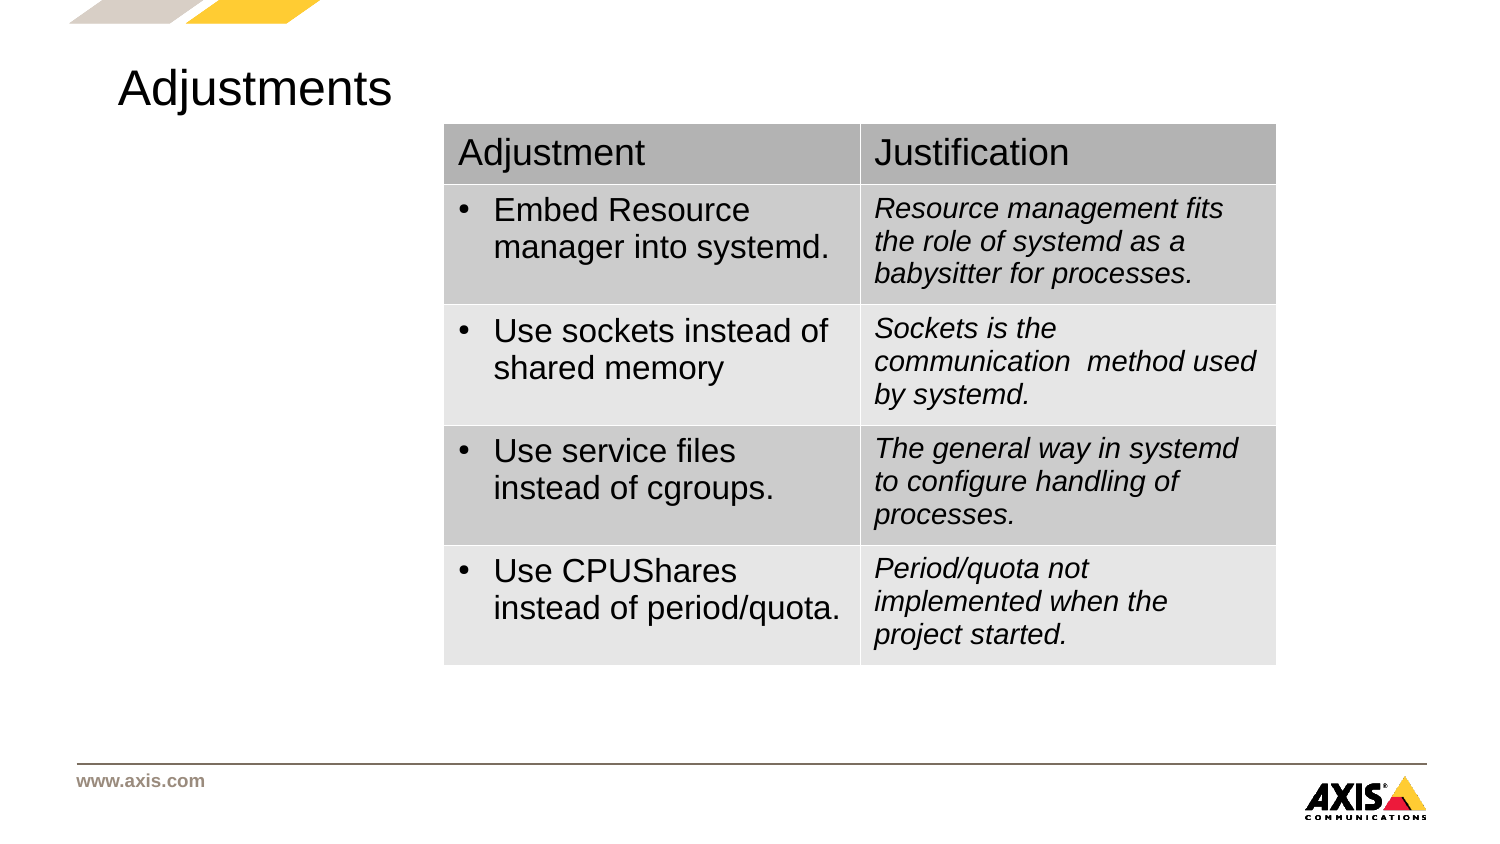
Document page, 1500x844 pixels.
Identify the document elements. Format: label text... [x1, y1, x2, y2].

table_cell Sockets is the communication method used by systemd. [861, 305, 1276, 425]
table_cell The general way in systemd to configure handling of processes. [861, 426, 1276, 545]
table_cell Embed Resource manager into systemd. [444, 185, 860, 304]
table_cell Resource management fits the role of systemd as a babysitter for processes. [861, 185, 1276, 304]
table_cell Use CPUShares instead of period/quota. [444, 546, 860, 665]
table_header Justification [861, 124, 1276, 184]
title Adjustments [103, 47, 1461, 108]
table_cell Period/quota not implemented when the project started. [861, 546, 1276, 665]
table_cell Use service files instead of cgroups. [444, 426, 860, 545]
table_header Adjustment [444, 124, 860, 184]
table_cell Use sockets instead of shared memory [444, 305, 860, 425]
picture [1305, 776, 1426, 820]
